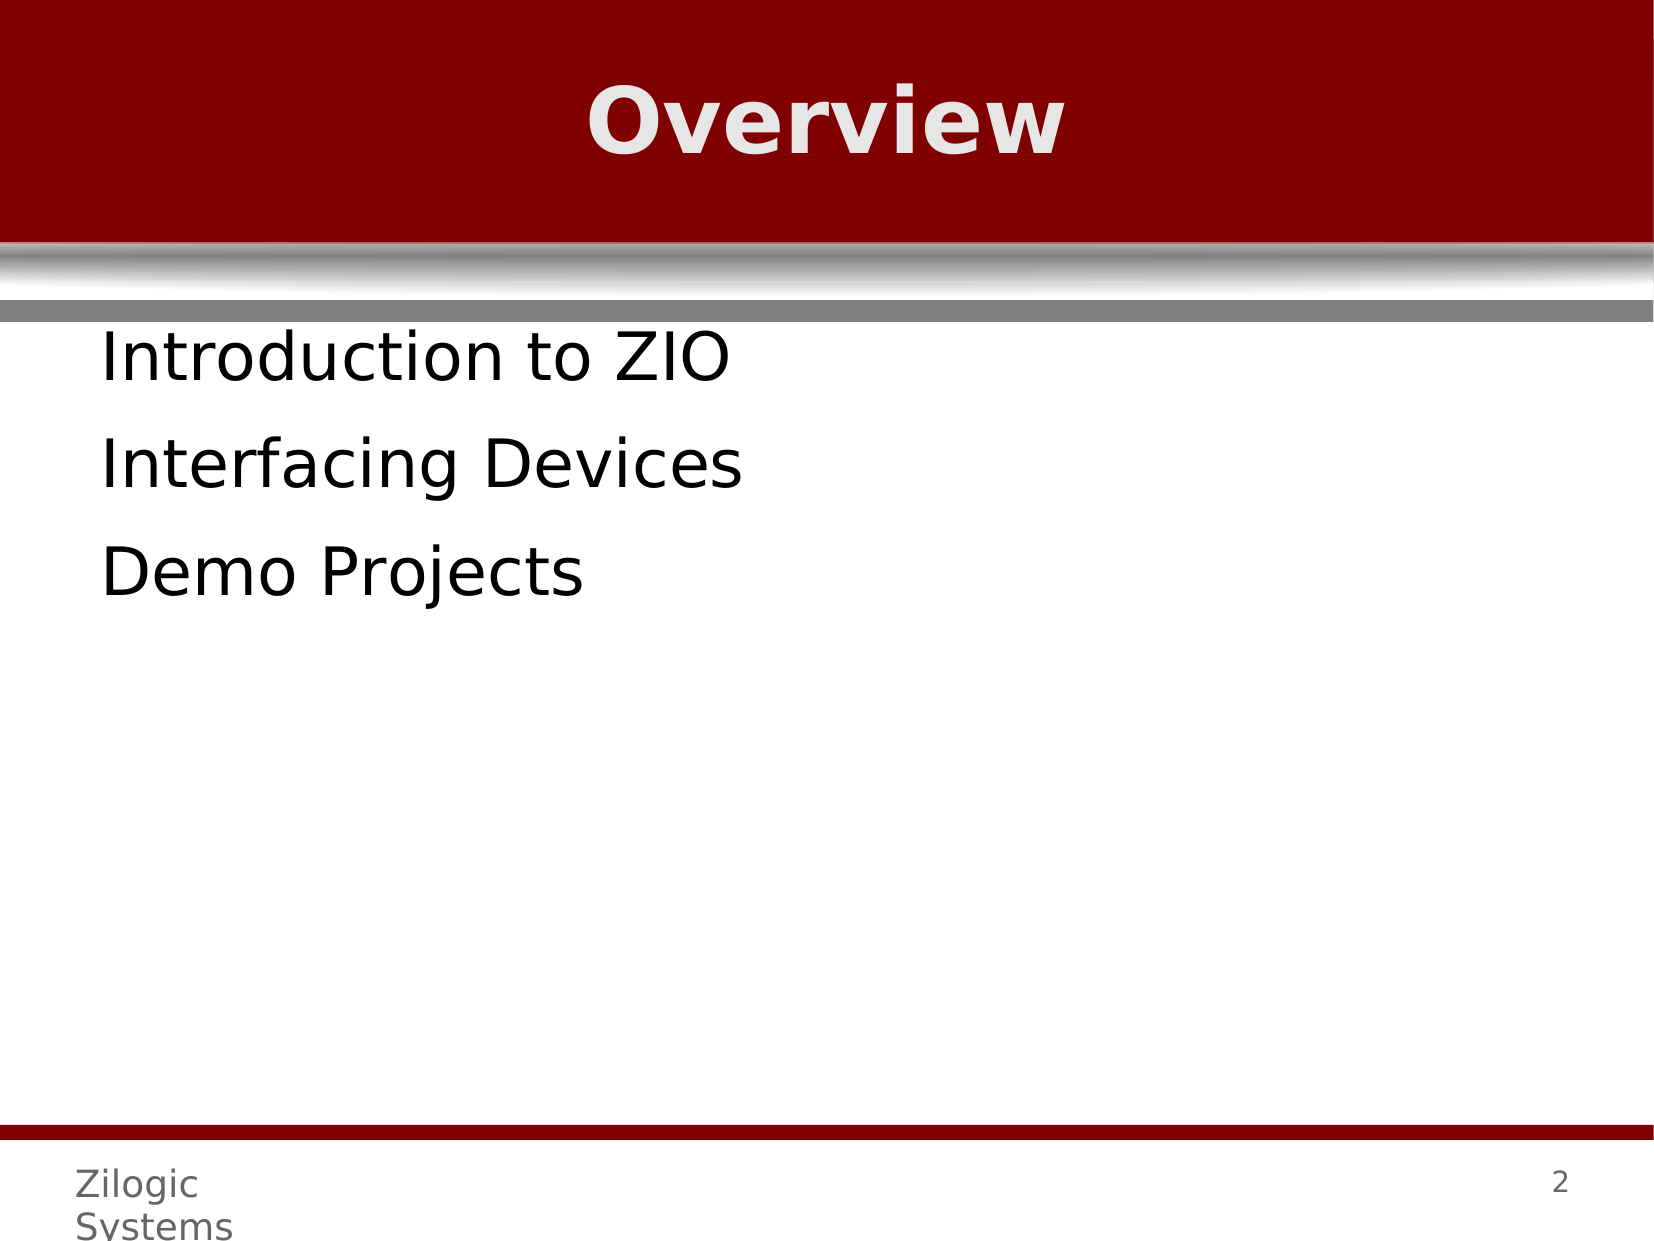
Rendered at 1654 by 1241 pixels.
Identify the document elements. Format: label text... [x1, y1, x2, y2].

title Overview [82, 18, 1571, 226]
list Introduction to ZIO Interfacing Devices Demo Projects [82, 318, 1571, 1109]
